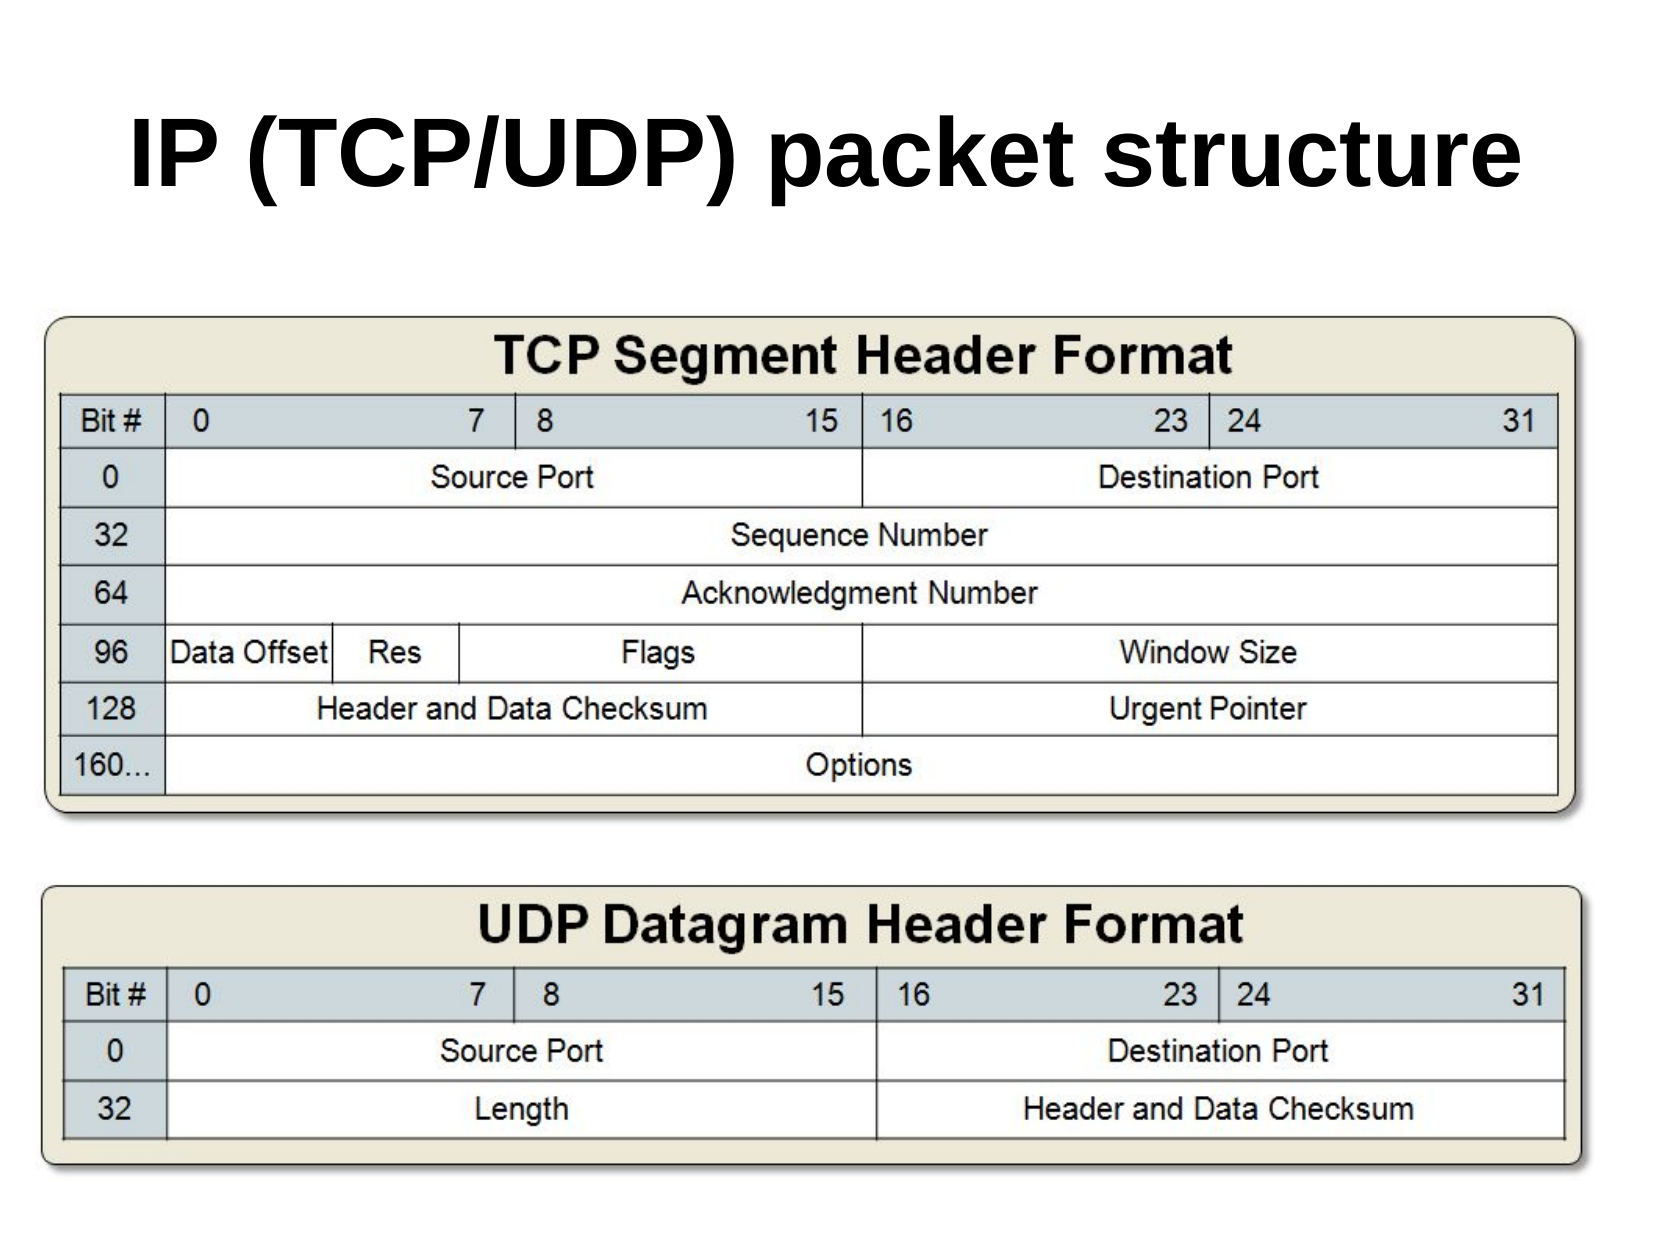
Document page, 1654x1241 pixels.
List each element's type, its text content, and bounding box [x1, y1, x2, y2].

title IP (TCP/UDP) packet structure [82, 49, 1571, 257]
picture [35, 307, 1595, 1181]
